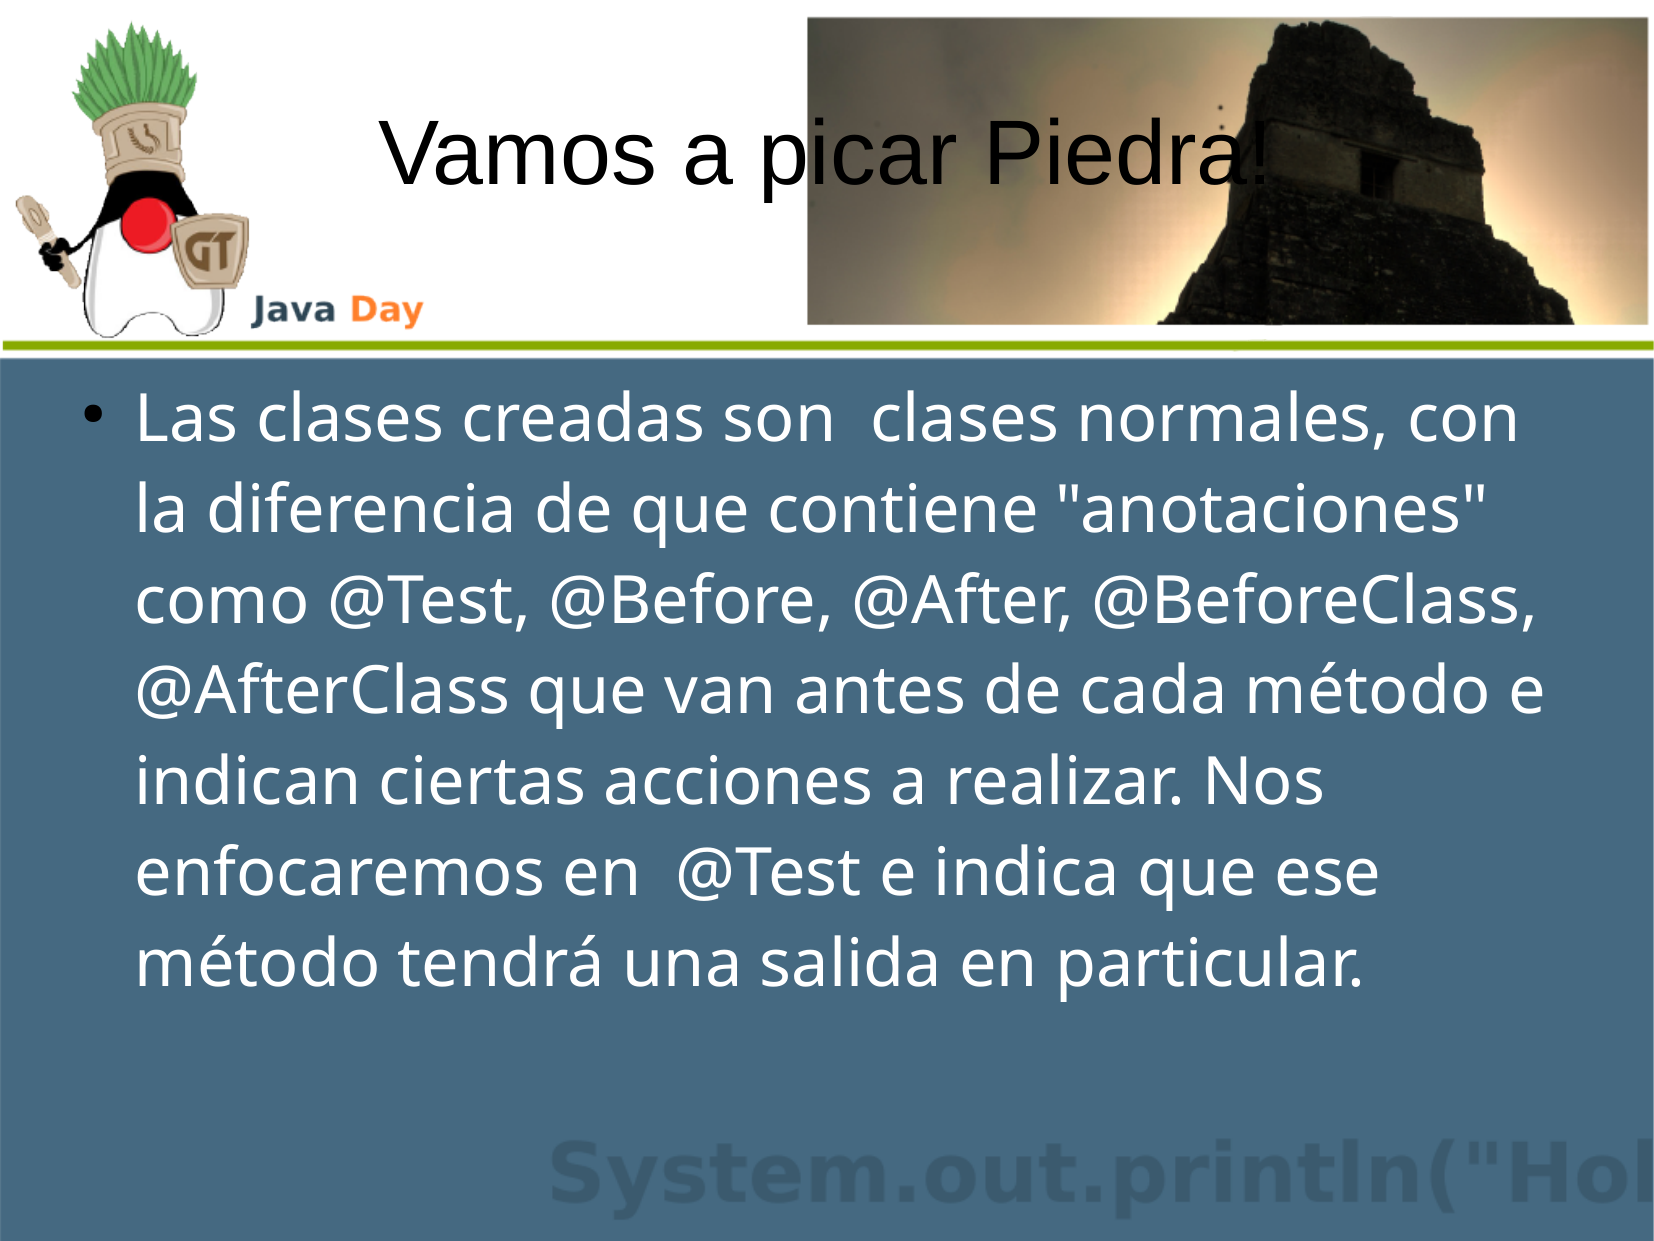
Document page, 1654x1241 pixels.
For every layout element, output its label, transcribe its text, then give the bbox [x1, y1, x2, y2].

title Vamos a picar Piedra! [82, 49, 1571, 257]
list Las clases creadas son clases normales, con la diferencia de que contiene "anotaciones" como @Test, @Before, @After, @BeforeClass, @AfterClass que van antes de cada método e indican ciertas acciones a realizar. Nos enfocaremos en @Test e indica que ese método tendrá una salida en particular. [63, 370, 1552, 1189]
picture [0, 0, 1654, 1241]
